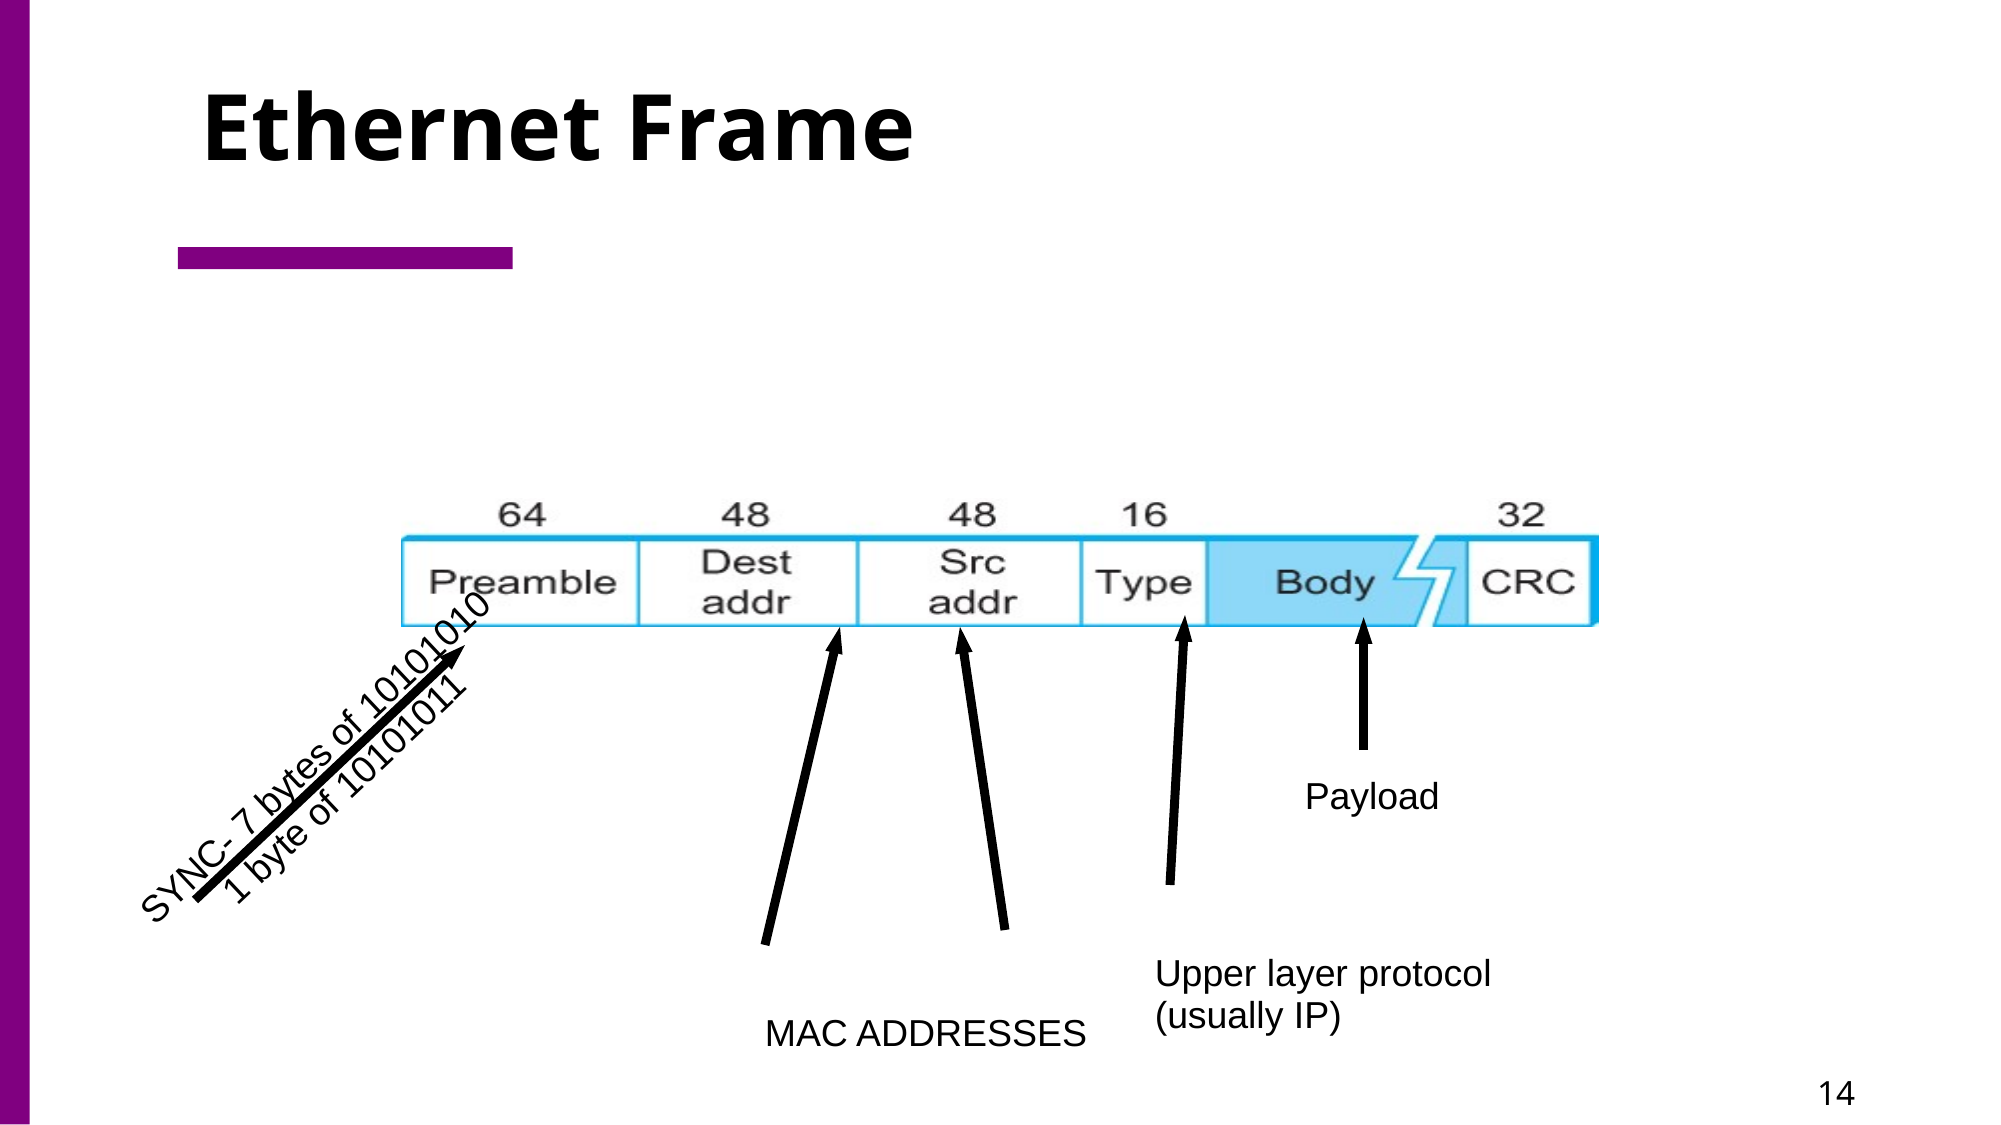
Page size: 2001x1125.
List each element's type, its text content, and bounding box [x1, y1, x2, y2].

text_box Upper layer protocol (usually IP) [1140, 945, 1507, 1044]
title Ethernet Frame [150, 60, 1962, 187]
picture [401, 498, 1599, 627]
text_box MAC ADDRESSES [750, 1005, 1103, 1062]
text_box Payload [1290, 768, 1455, 826]
picture [438, 623, 449, 627]
